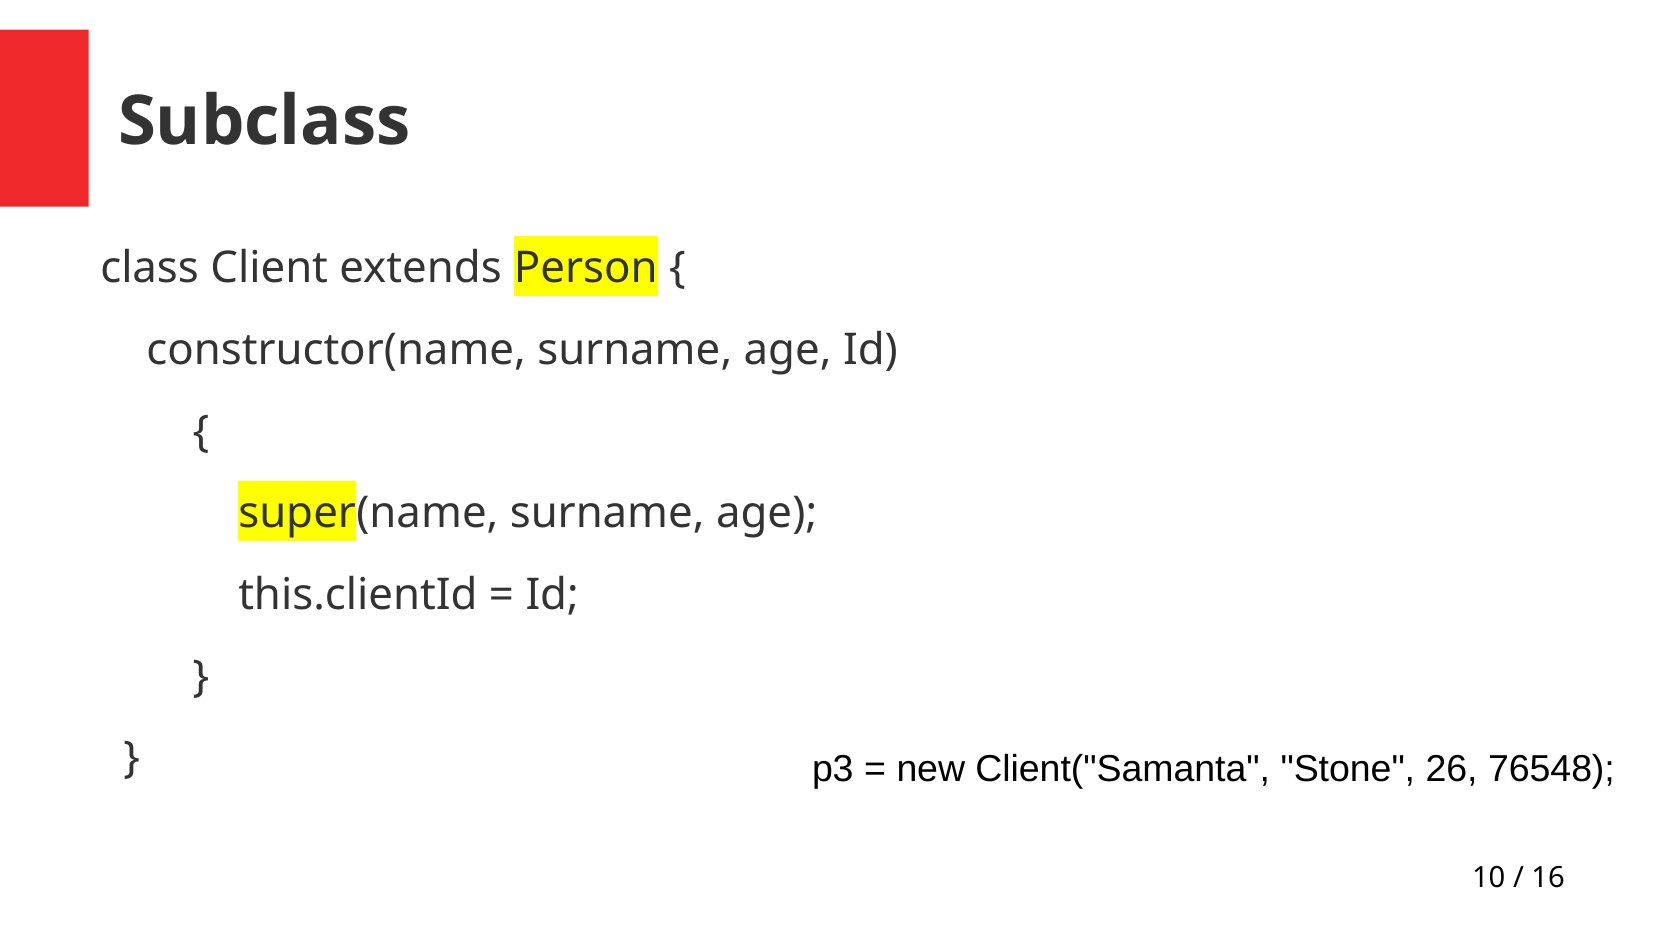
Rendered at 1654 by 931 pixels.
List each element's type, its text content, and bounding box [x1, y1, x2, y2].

list class Client extends Person { constructor(name, surname, age, Id) { super(name, surname, age); this.clientId = Id; } } [29, 236, 916, 798]
text_box p3 = new Client("Samanta", "Stone", 26, 76548); [797, 740, 1631, 798]
title Subclass [118, 29, 1595, 207]
